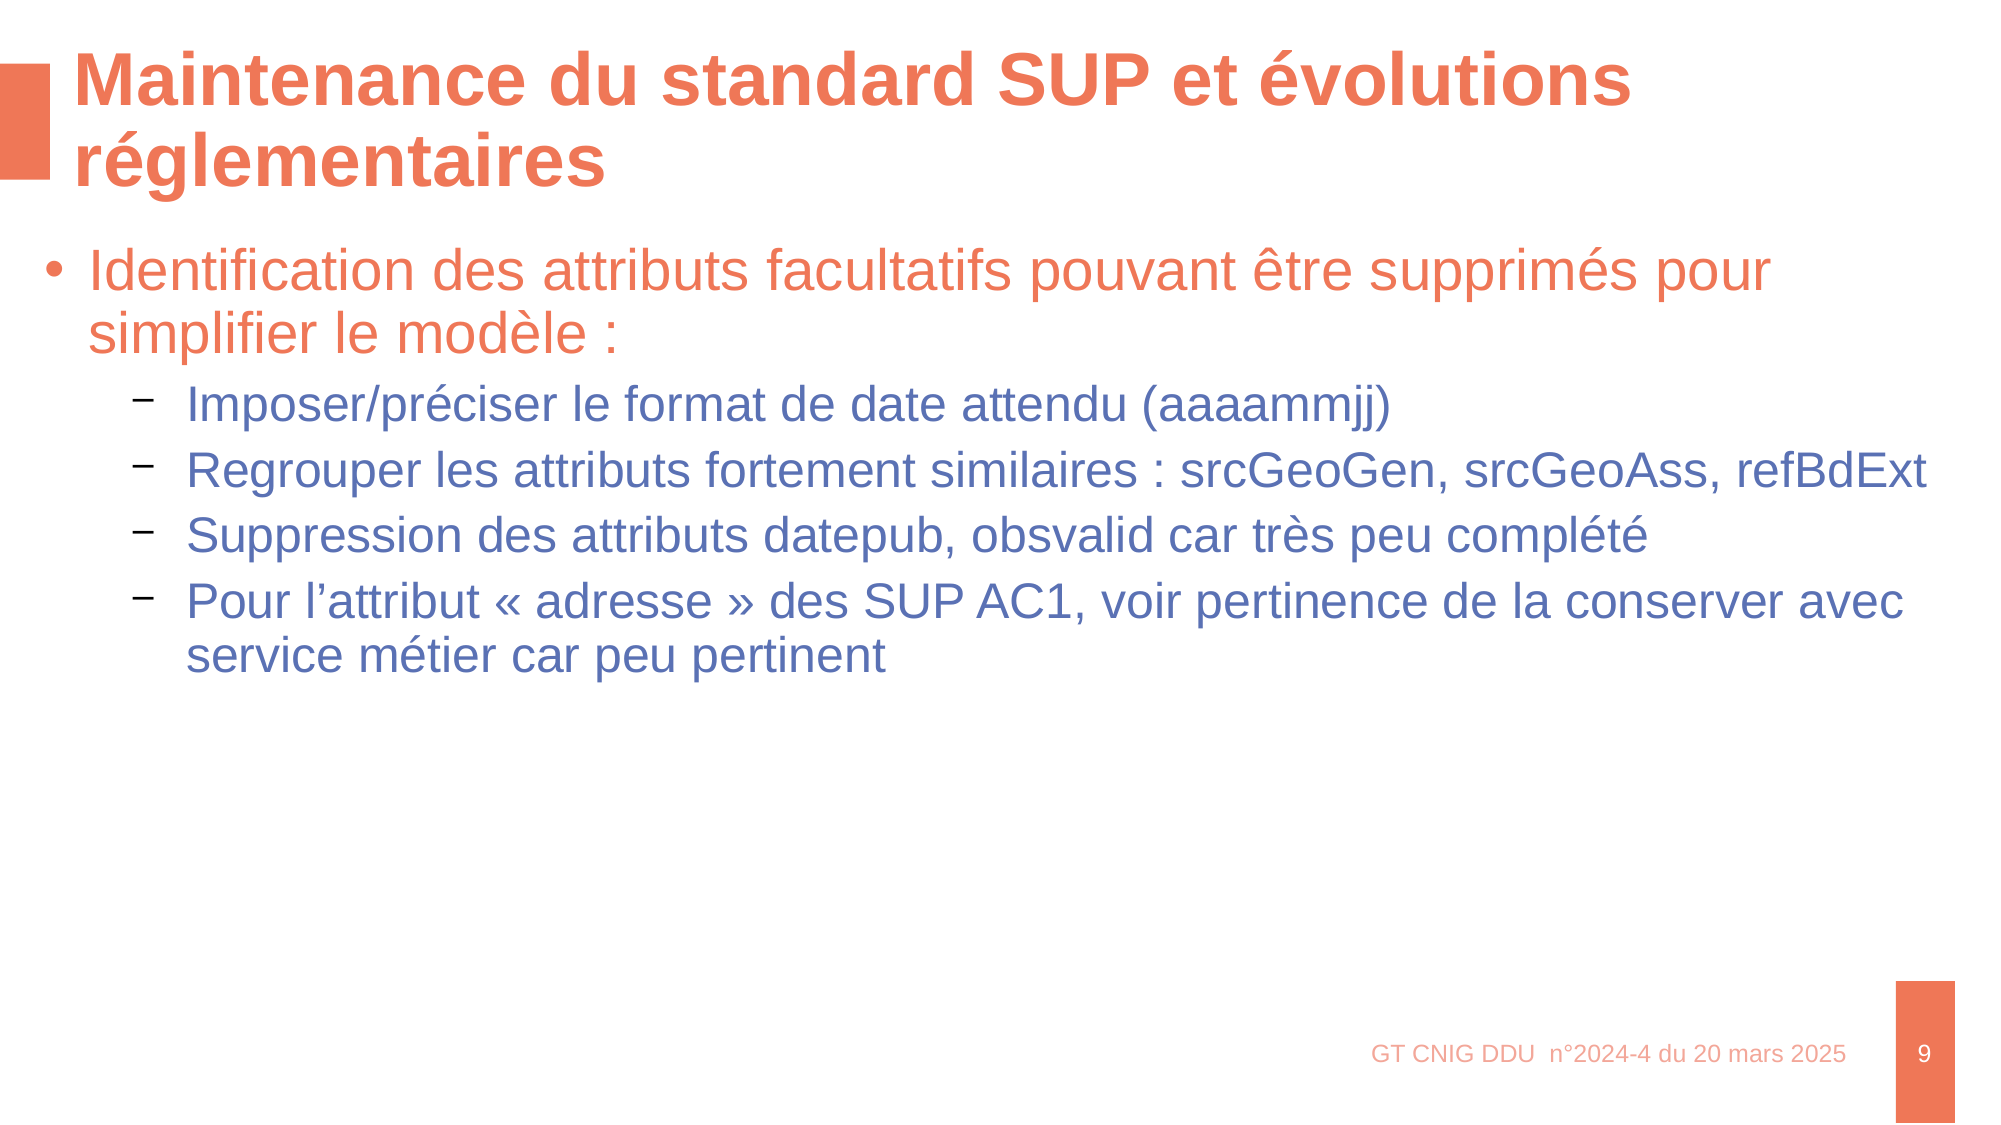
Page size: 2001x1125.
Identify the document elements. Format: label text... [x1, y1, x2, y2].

list Identification des attributs facultatifs pouvant être supprimés pour simplifier le modèle : Imposer/préciser le format de date attendu (aaaammjj) Regrouper les attributs fortement similaires : srcGeoGen, srcGeoAss, refBdExt Suppression des attributs datepub, obsvalid car très peu complété Pour l’attribut « adresse » des SUP AC1, voir pertinence de la conserver avec service métier car peu pertinent [29, 232, 1979, 1058]
title Maintenance du standard SUP et évolutions réglementaires [59, 70, 2000, 174]
